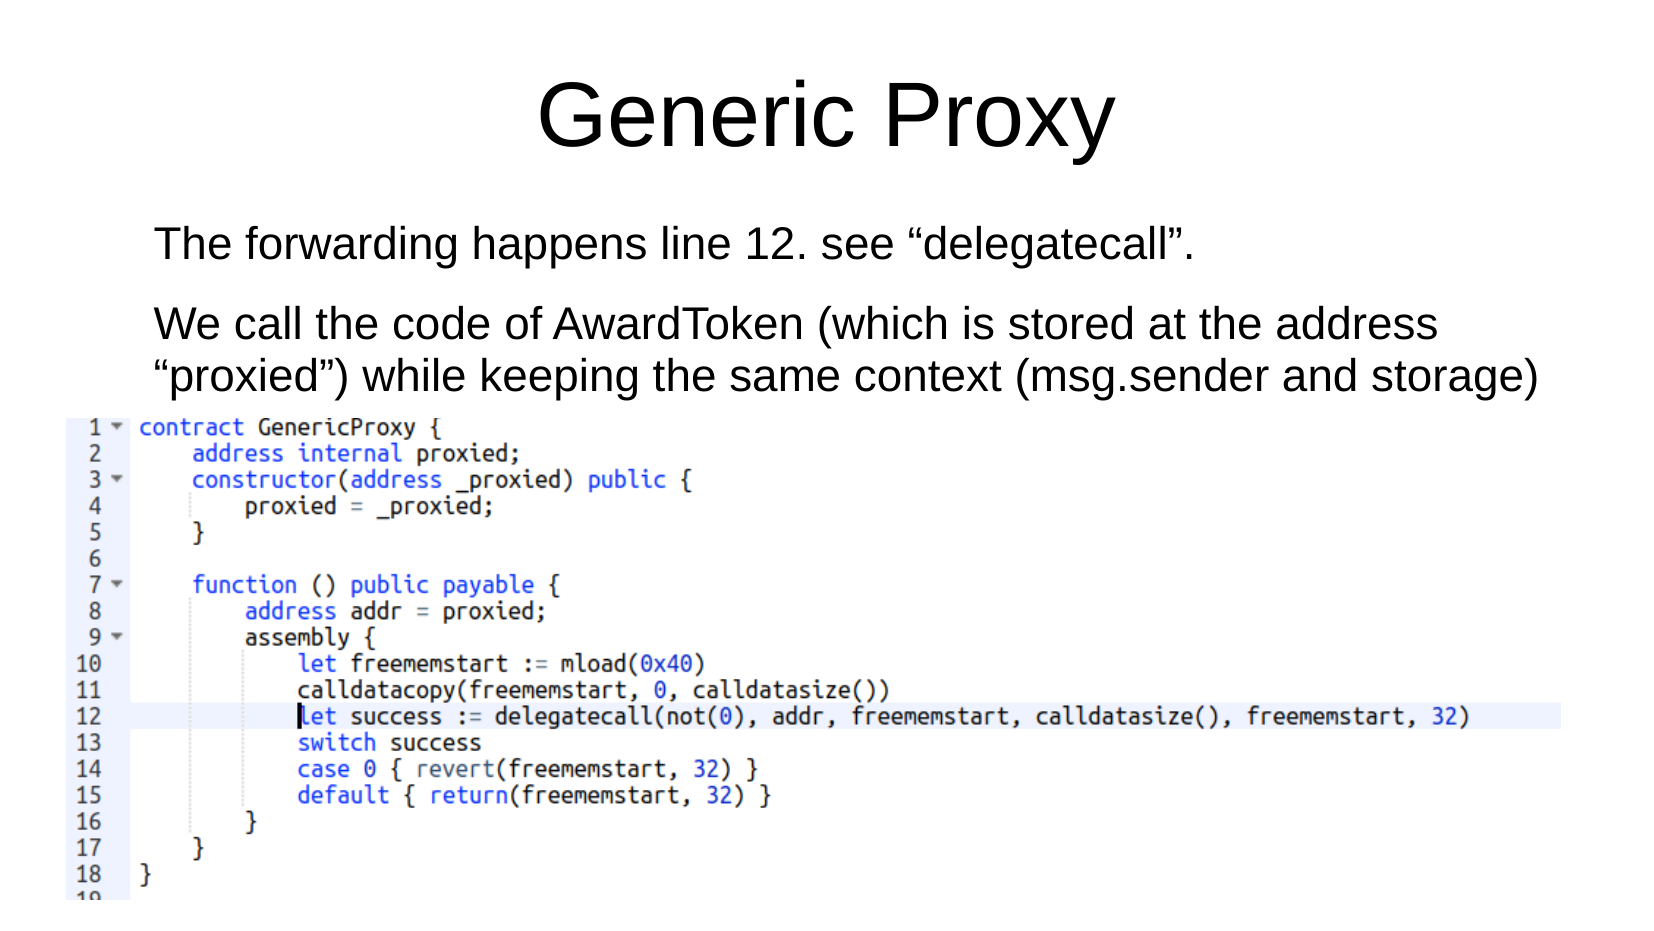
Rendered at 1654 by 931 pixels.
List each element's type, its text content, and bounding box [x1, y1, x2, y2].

title Generic Proxy [82, 37, 1571, 193]
picture [66, 418, 1561, 901]
list The forwarding happens line 12. see “delegatecall”. We call the code of AwardToken (which is stored at the address “proxied”) while keeping the same context (msg.sender and storage) [82, 217, 1571, 758]
